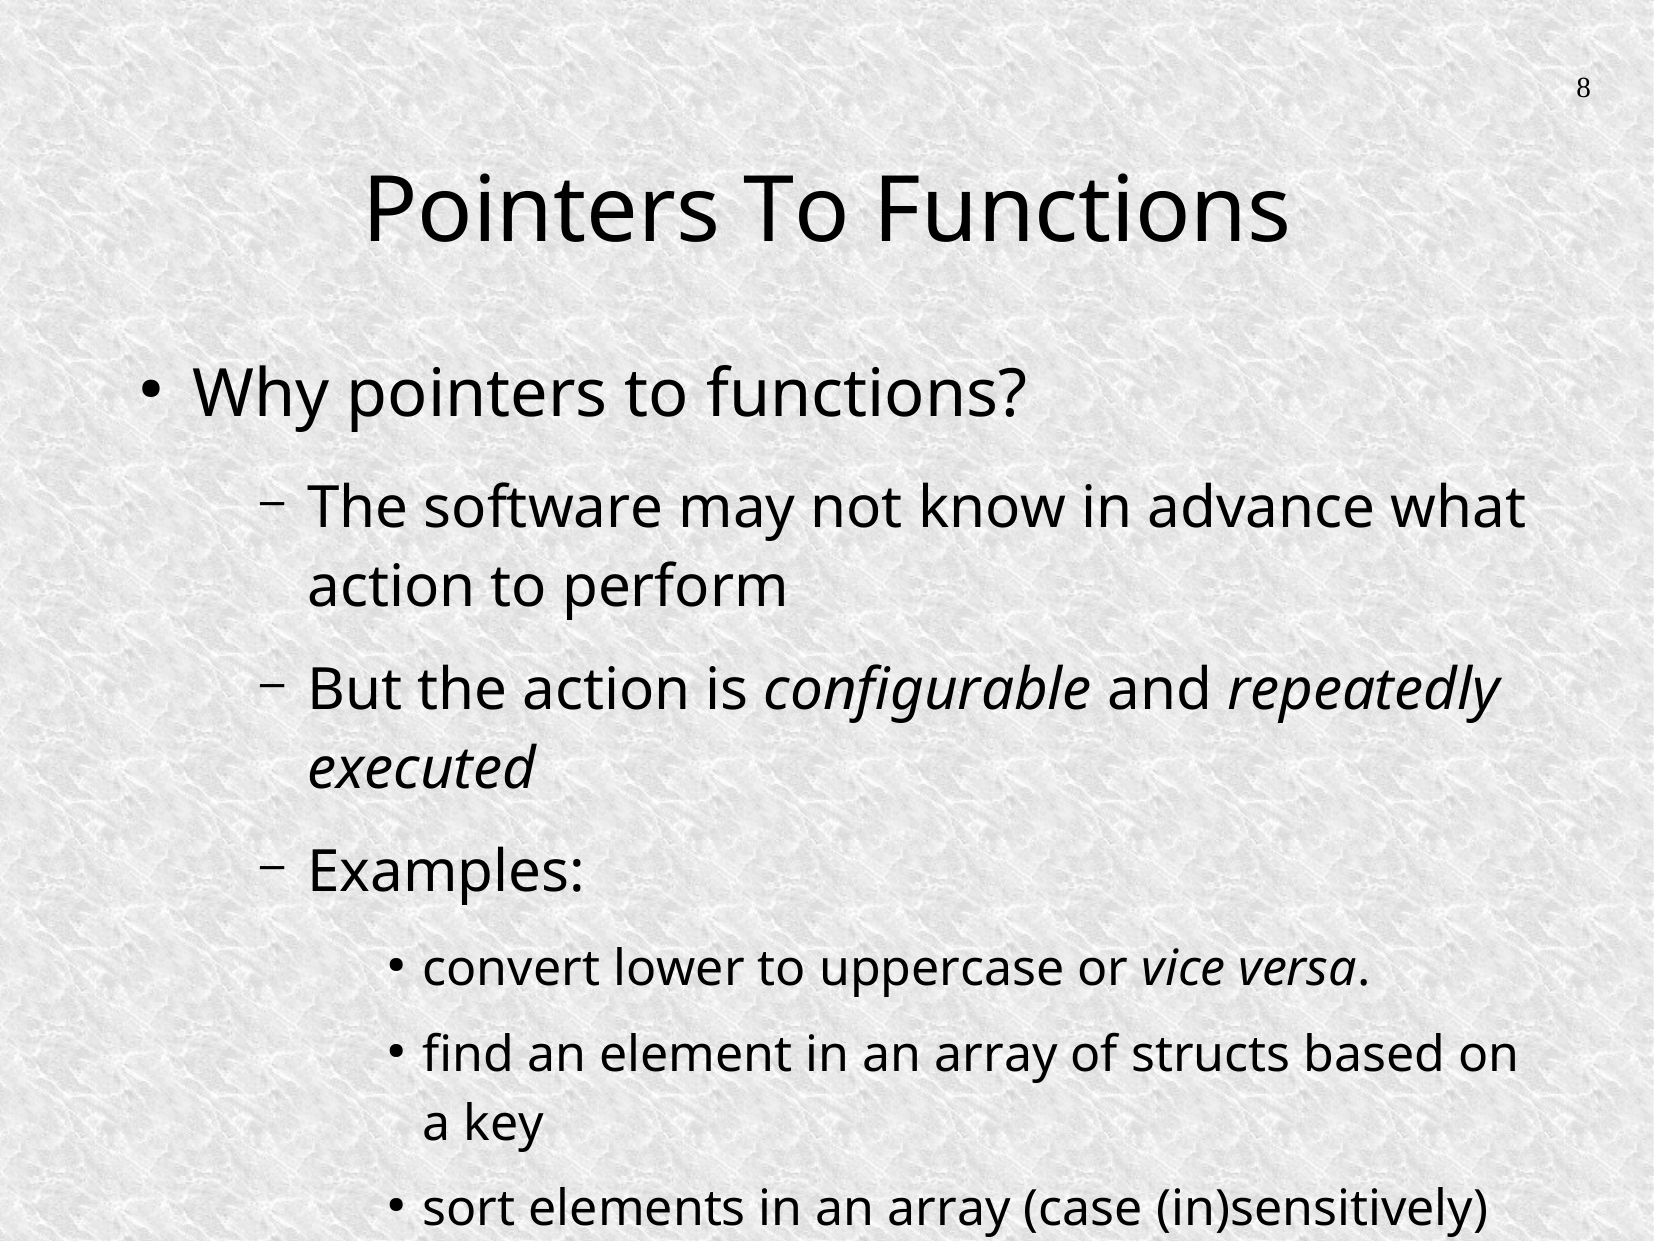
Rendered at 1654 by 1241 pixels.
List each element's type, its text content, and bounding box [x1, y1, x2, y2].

title Pointers To Functions [121, 102, 1534, 311]
list Why pointers to functions? The software may not know in advance what action to perform But the action is configurable and repeatedly executed Examples: convert lower to uppercase or vice versa. find an element in an array of structs based on a key sort elements in an array (case (in)sensitively) [121, 344, 1534, 1186]
picture [0, 0, 1654, 1241]
